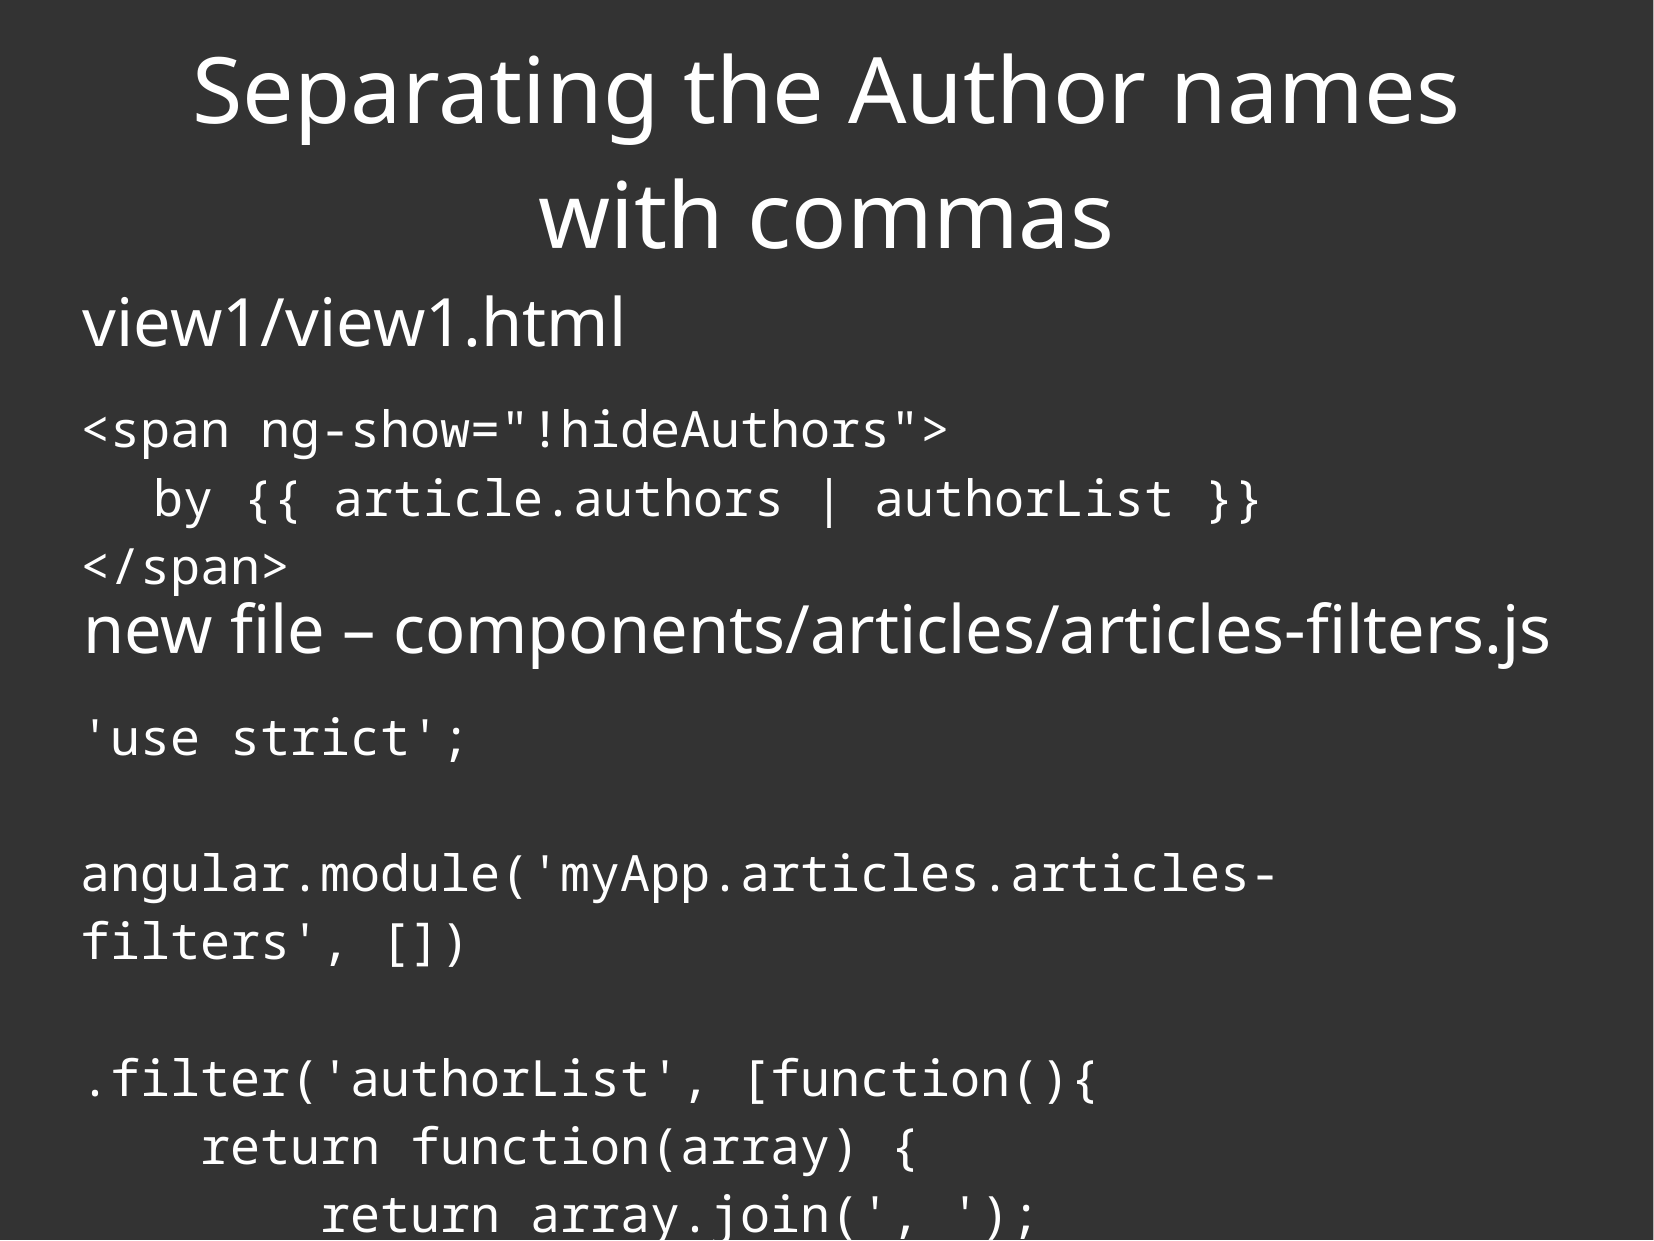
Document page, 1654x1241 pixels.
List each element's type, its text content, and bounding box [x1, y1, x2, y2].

title Separating the Author names with commas [82, 47, 1571, 248]
text_box <span ng-show="!hideAuthors"> by {{ article.authors | authorList }} </span> [65, 386, 1554, 552]
text_box 'use strict'; angular.module('myApp.articles.articles-filters', []) .filter('authorList', [function(){ return function(array) { return array.join(', '); } }]); [65, 694, 1554, 1160]
title view1/view1.html [82, 248, 1572, 393]
title new file – components/articles/articles-filters.js [83, 555, 1572, 701]
